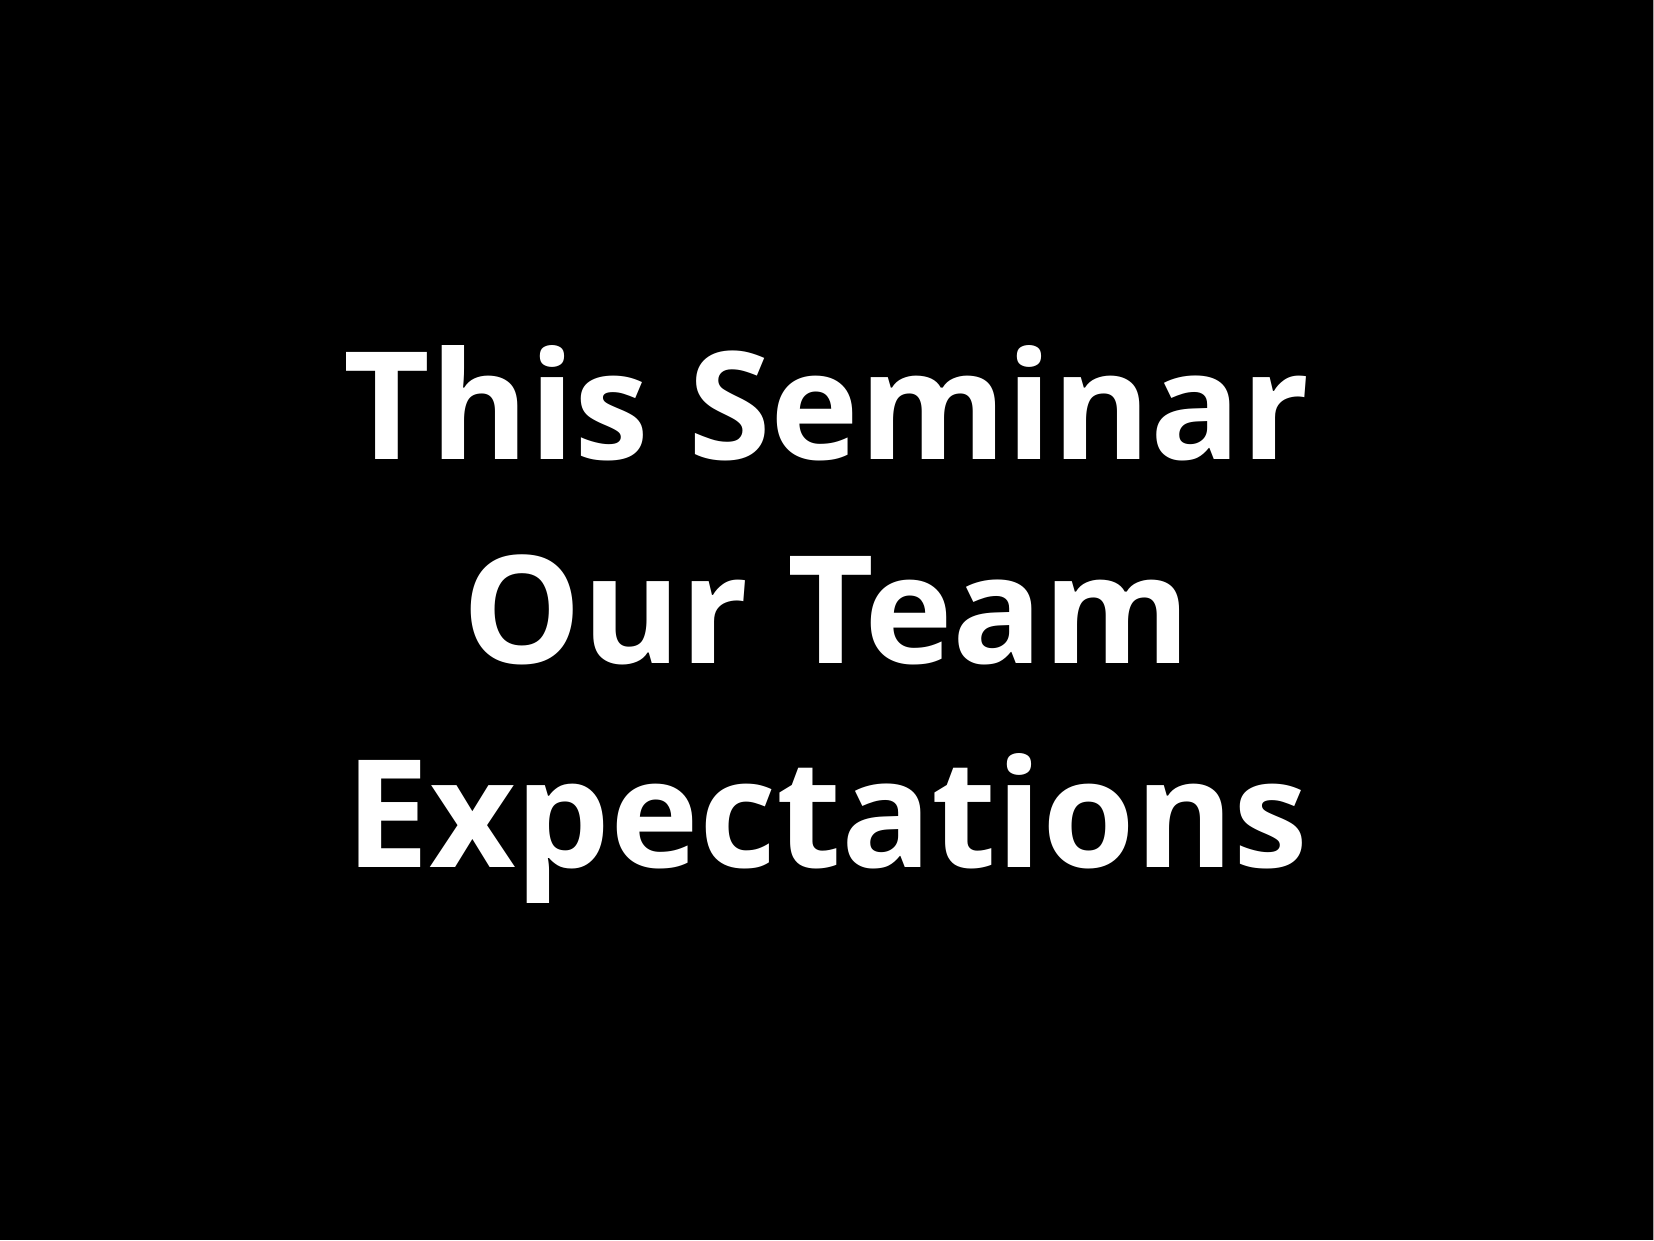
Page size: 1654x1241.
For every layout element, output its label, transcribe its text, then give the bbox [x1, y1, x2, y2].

title This Seminar Our Team Expectations [82, 59, 1571, 1152]
